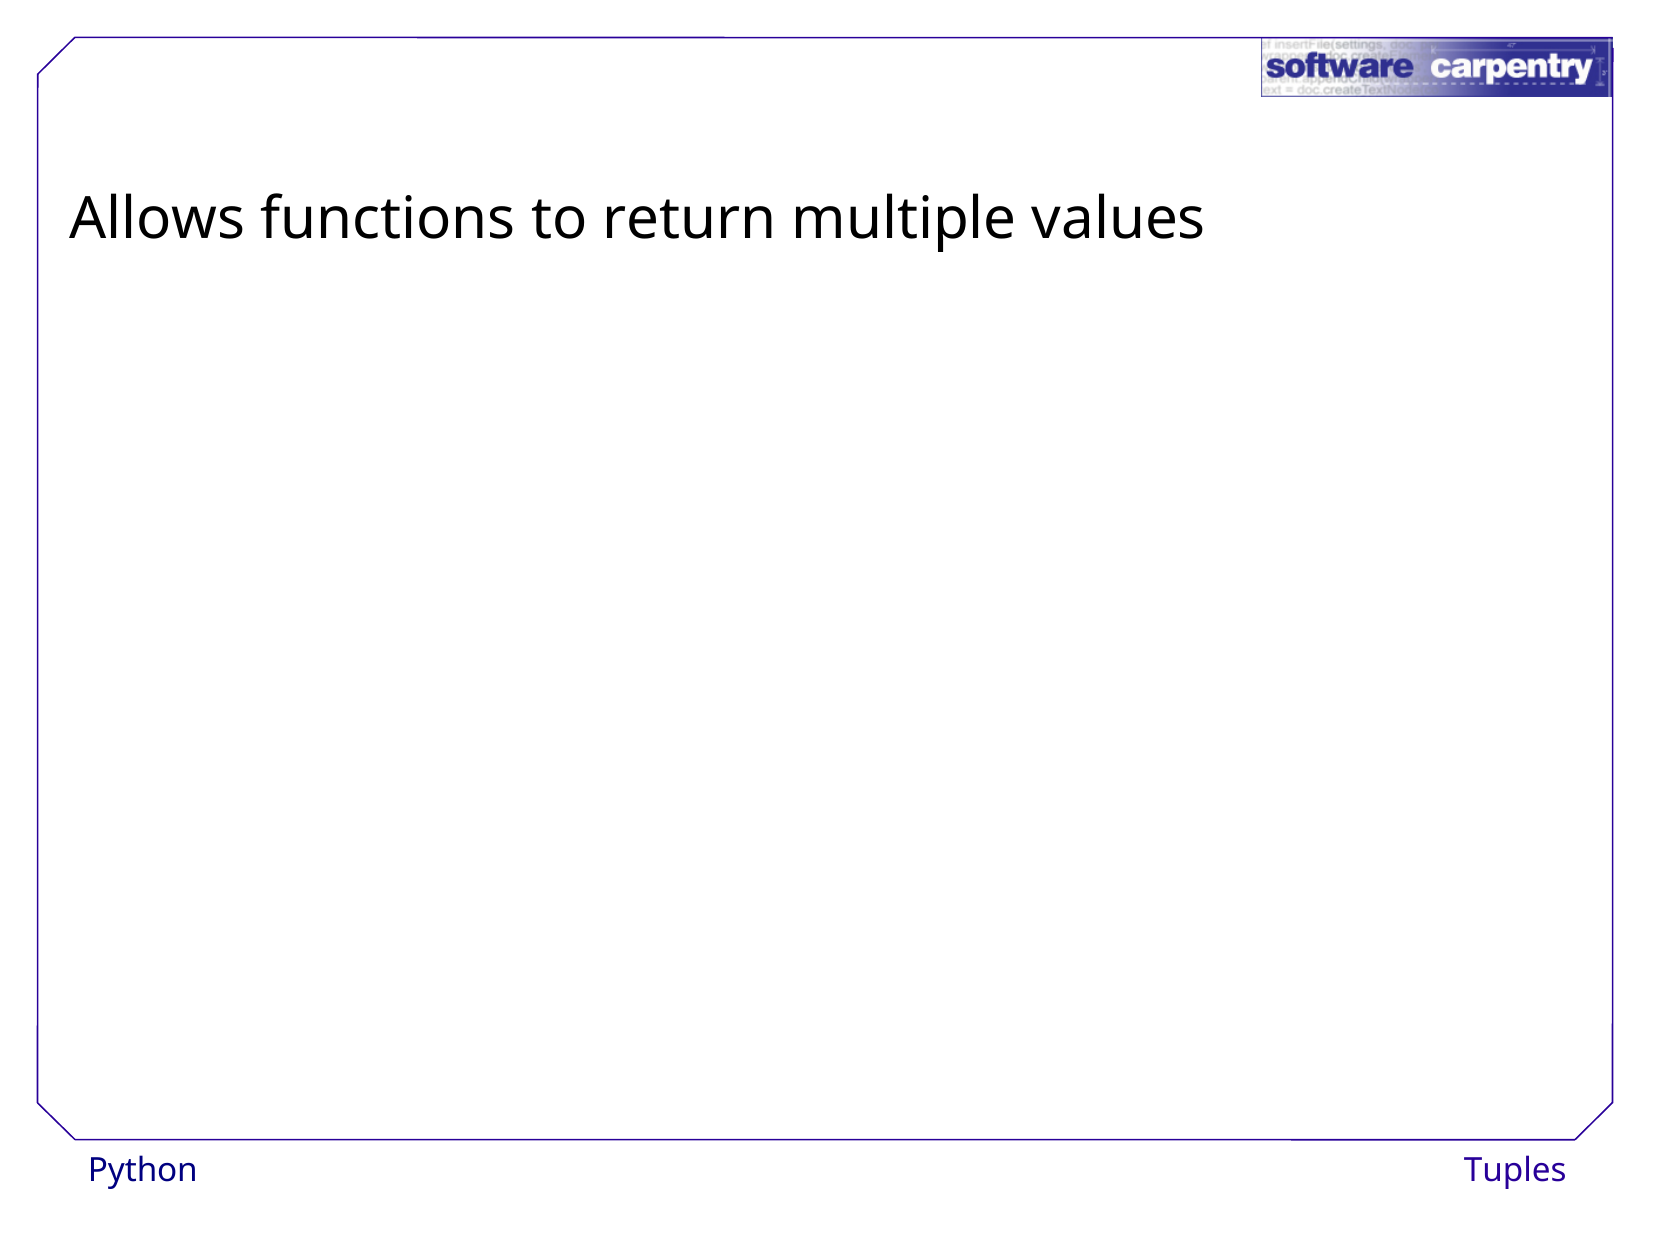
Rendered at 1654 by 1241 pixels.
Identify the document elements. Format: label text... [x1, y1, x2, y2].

picture [1261, 39, 1613, 97]
text_box Allows functions to return multiple values [54, 138, 1371, 259]
